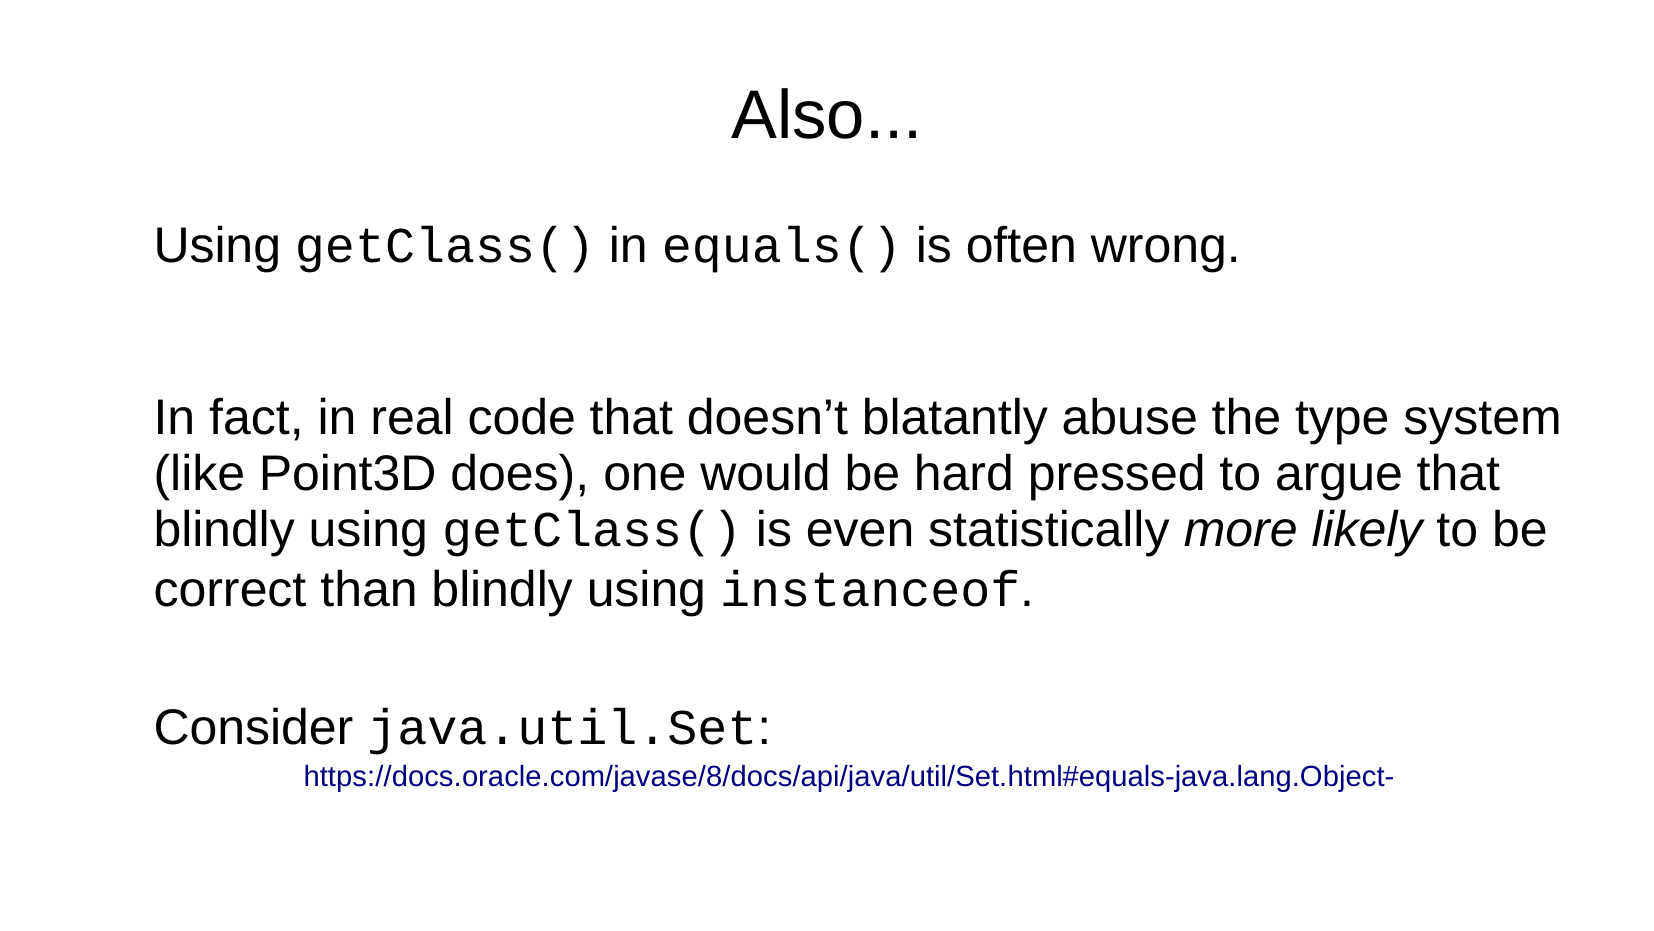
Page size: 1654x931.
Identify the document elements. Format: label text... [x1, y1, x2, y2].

list Using getClass() in equals() is often wrong. In fact, in real code that doesn’t blatantly abuse the type system (like Point3D does), one would be hard pressed to argue that blindly using getClass() is even statistically more likely to be correct than blindly using instanceof. Consider java.util.Set: https://docs.oracle.com/javase/8/docs/api/java/util/Set.html#equals-java.lang.Object- [82, 217, 1571, 856]
title Also... [82, 37, 1571, 193]
